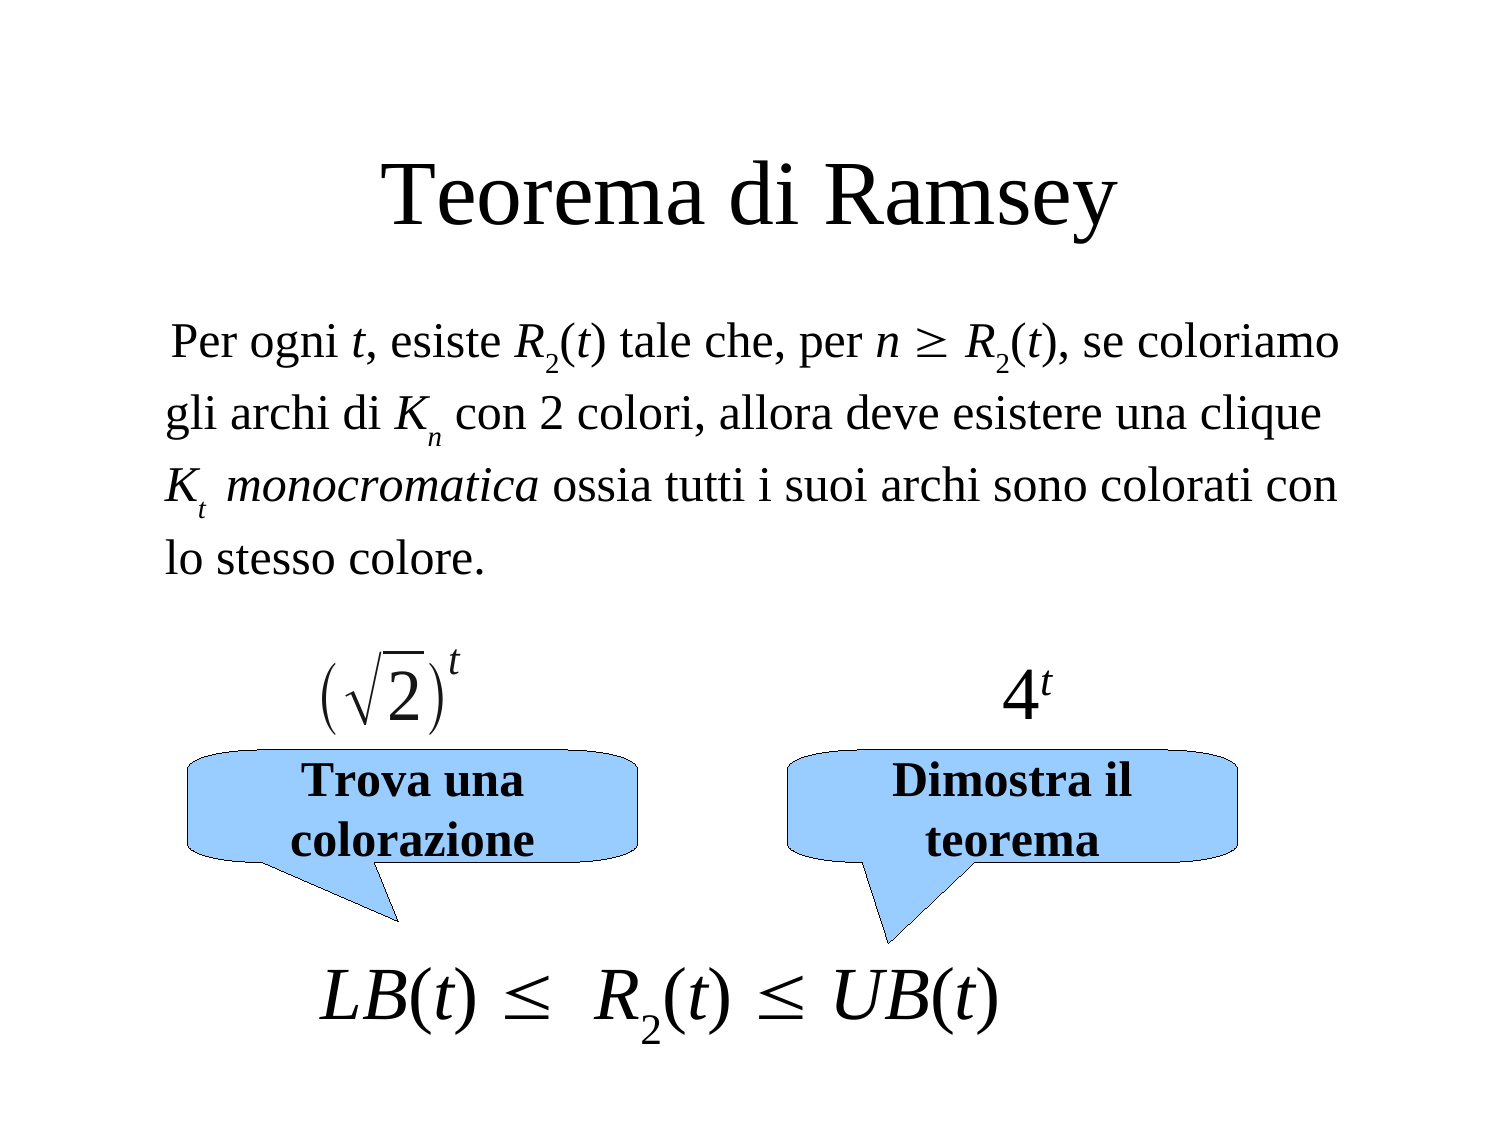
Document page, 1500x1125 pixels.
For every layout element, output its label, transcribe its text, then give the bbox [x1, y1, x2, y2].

chart [300, 637, 478, 740]
text_box Per ogni t, esiste R2(t) tale che, per n ≥ R2(t), se coloriamo gli archi di Kn con 2 colori, allora deve esistere una clique Kt monocromatica ossia tutti i suoi archi sono colorati con lo stesso colore. [150, 299, 1388, 592]
text_box Trova una colorazione [187, 749, 638, 922]
text_box Dimostra il teorema [787, 749, 1238, 944]
text_box LB(t) ≤ R2(t) ≤ UB(t) [300, 937, 1051, 1061]
title Teorema di Ramsey [112, 99, 1388, 288]
text_box 4t [937, 637, 1112, 761]
